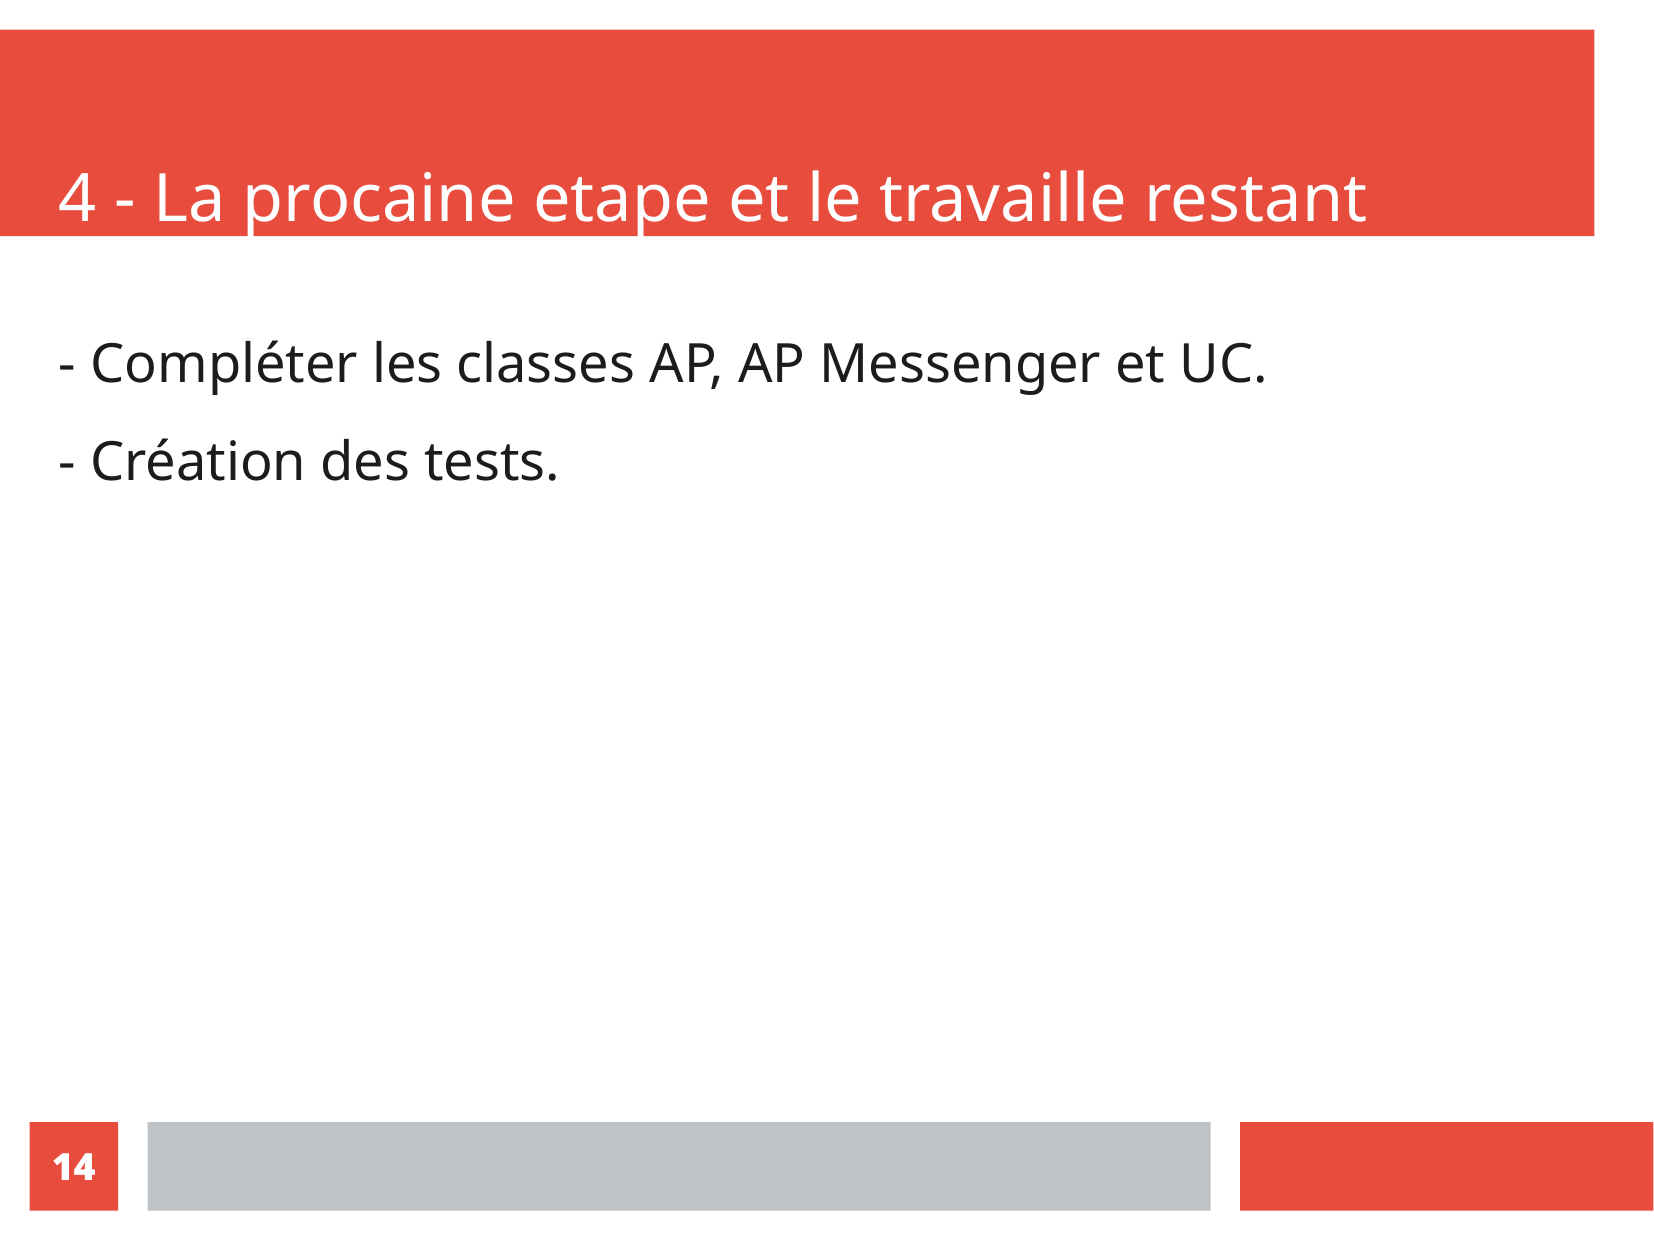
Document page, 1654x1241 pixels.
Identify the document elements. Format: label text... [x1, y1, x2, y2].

list - Compléter les classes AP, AP Messenger et UC. - Création des tests. [59, 324, 1565, 1093]
title 4 - La procaine etape et le travaille restant [59, 59, 1595, 207]
